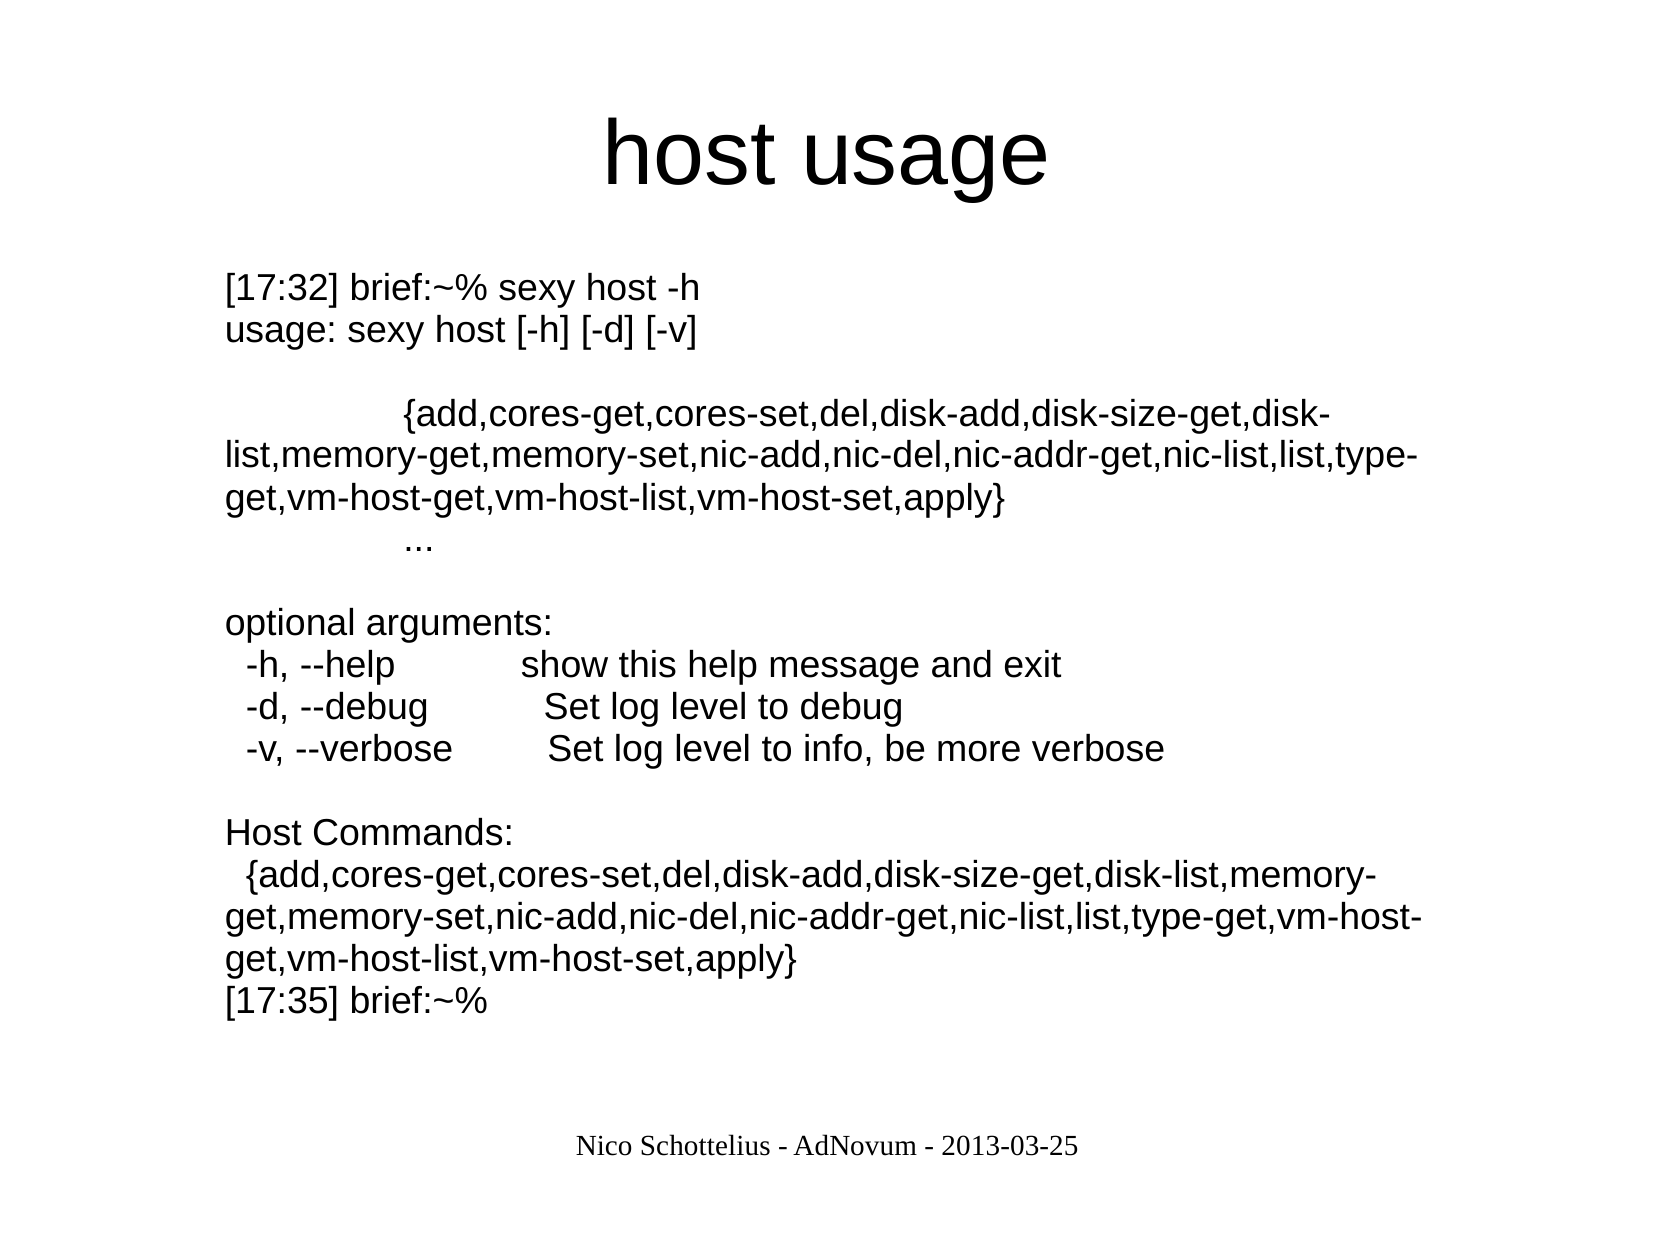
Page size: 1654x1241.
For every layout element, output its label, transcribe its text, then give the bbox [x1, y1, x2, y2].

title host usage [82, 49, 1571, 257]
text_box [17:32] brief:~% sexy host -h usage: sexy host [-h] [-d] [-v] {add,cores-get,cores-set,del,disk-add,disk-size-get,disk-list,memory-get,memory-set,nic-add,nic-del,nic-addr-get,nic-list,list,type-get,vm-host-get,vm-host-list,vm-host-set,apply} ... optional arguments: -h, --help show this help message and exit -d, --debug Set log level to debug -v, --verbose Set log level to info, be more verbose Host Commands: {add,cores-get,cores-set,del,disk-add,disk-size-get,disk-list,memory-get,memory-set,nic-add,nic-del,nic-addr-get,nic-list,list,type-get,vm-host-get,vm-host-list,vm-host-set,apply} [17:35] brief:~% [210, 258, 1547, 1111]
